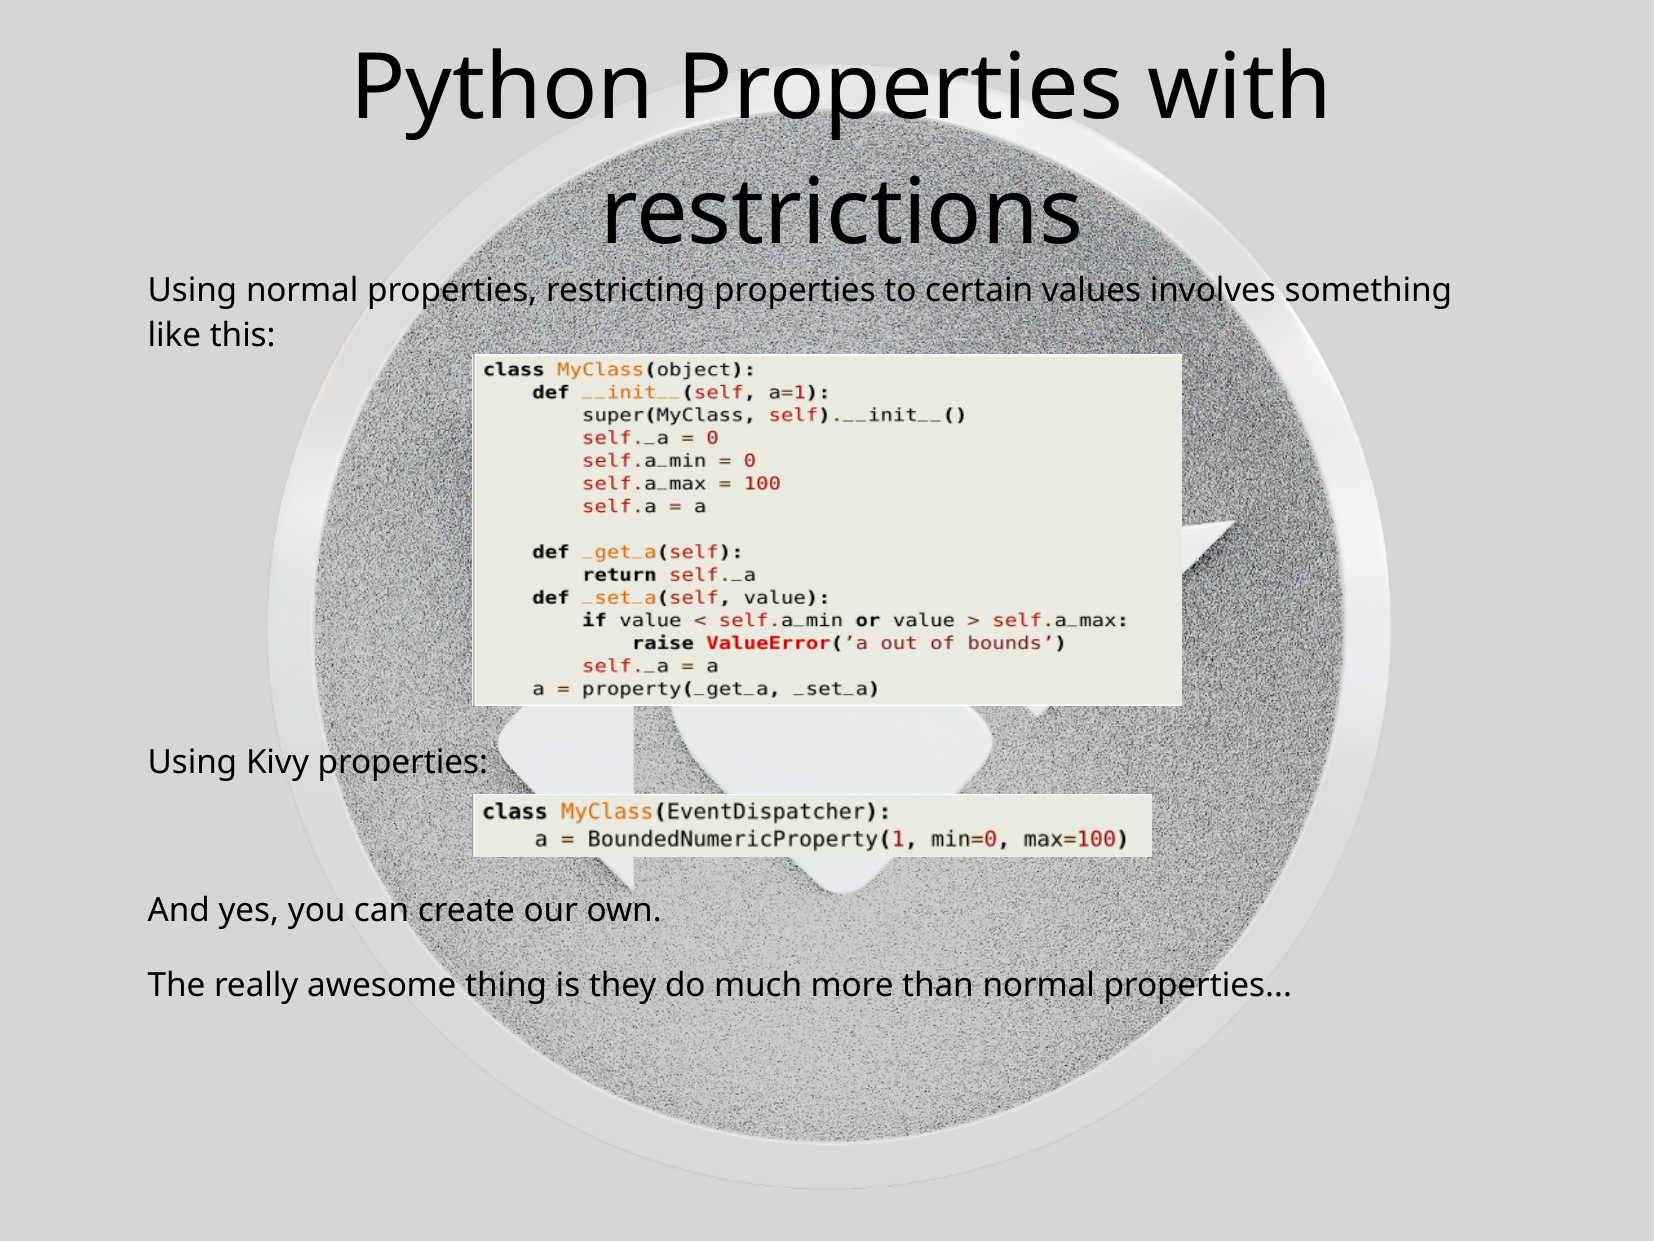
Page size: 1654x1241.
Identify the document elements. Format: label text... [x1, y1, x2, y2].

list Using Kivy properties: [147, 738, 1477, 798]
title Python Properties with restrictions [115, 41, 1569, 249]
list And yes, you can create our own. The really awesome thing is they do much more than normal properties... [147, 885, 1477, 999]
list Using normal properties, restricting properties to certain values involves something like this: [147, 265, 1477, 325]
picture [0, 0, 1654, 1241]
